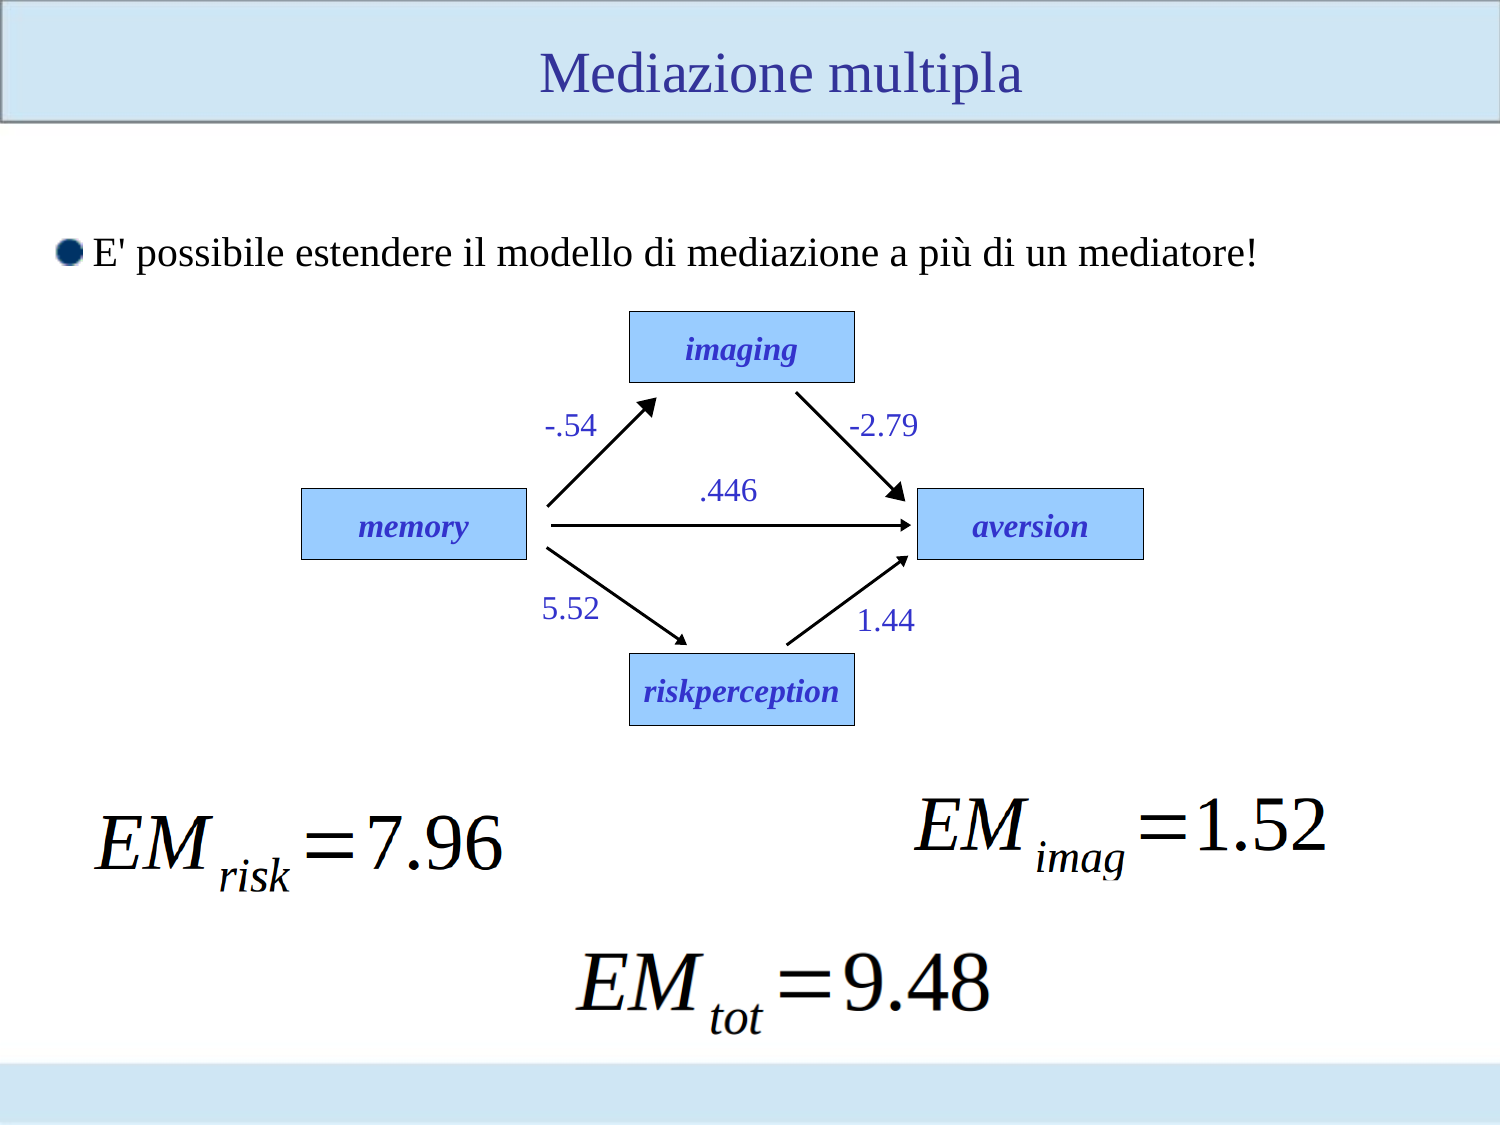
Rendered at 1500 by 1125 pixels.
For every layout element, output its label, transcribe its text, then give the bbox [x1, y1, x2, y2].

text_box imaging [629, 311, 855, 383]
text_box .446 [631, 460, 826, 568]
text_box 5.52 [474, 579, 668, 686]
text_box -2.79 [787, 395, 981, 503]
title Mediazione multipla [249, 21, 1313, 117]
text_box riskperception [629, 653, 855, 726]
text_box -.54 [474, 395, 668, 503]
picture [0, 0, 1500, 1125]
text_box memory [301, 488, 527, 560]
text_box 1.44 [789, 590, 983, 698]
text_box E' possibile estendere il modello di mediazione a più di un mediatore! [37, 187, 1463, 283]
text_box aversion [917, 488, 1144, 560]
